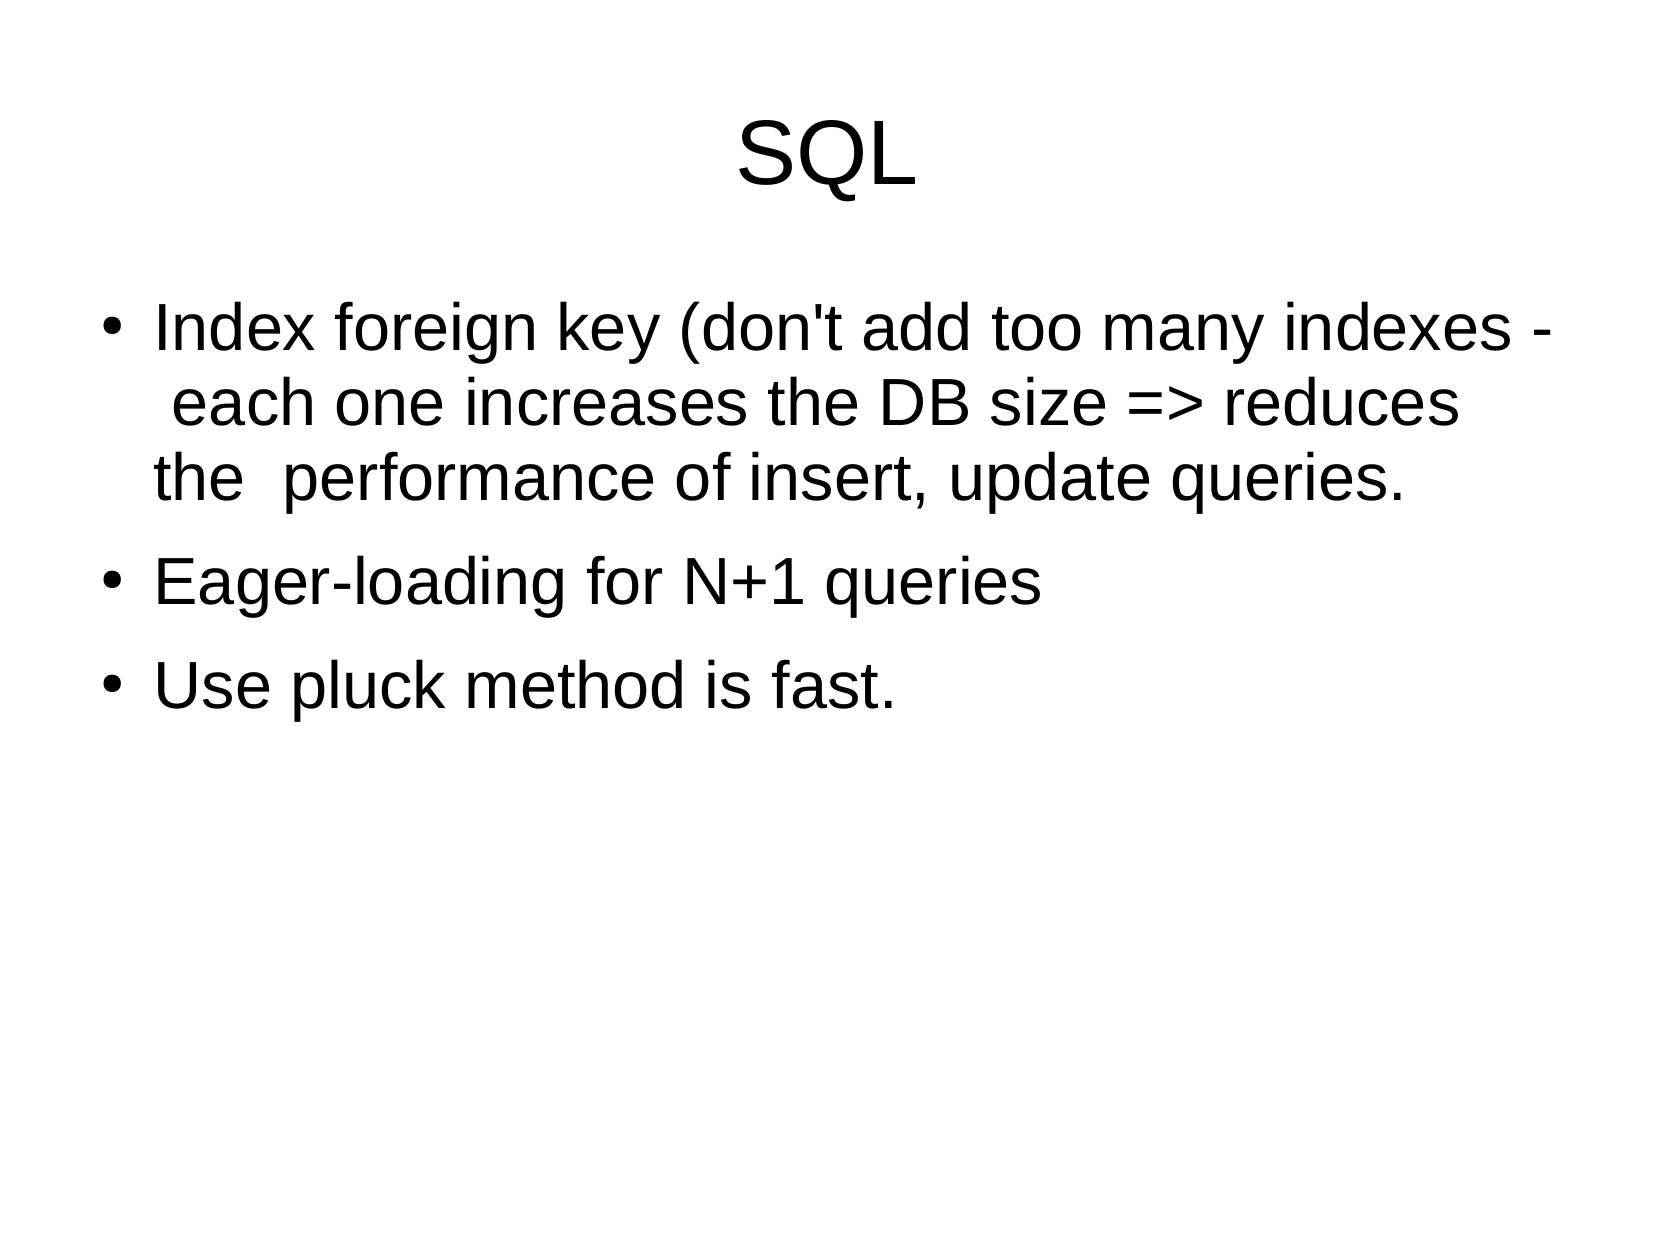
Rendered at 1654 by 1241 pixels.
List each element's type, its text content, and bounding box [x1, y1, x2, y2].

list Index foreign key (don't add too many indexes - each one increases the DB size => reduces the performance of insert, update queries. Eager-loading for N+1 queries Use pluck method is fast. [82, 290, 1571, 1010]
title SQL [82, 49, 1571, 257]
